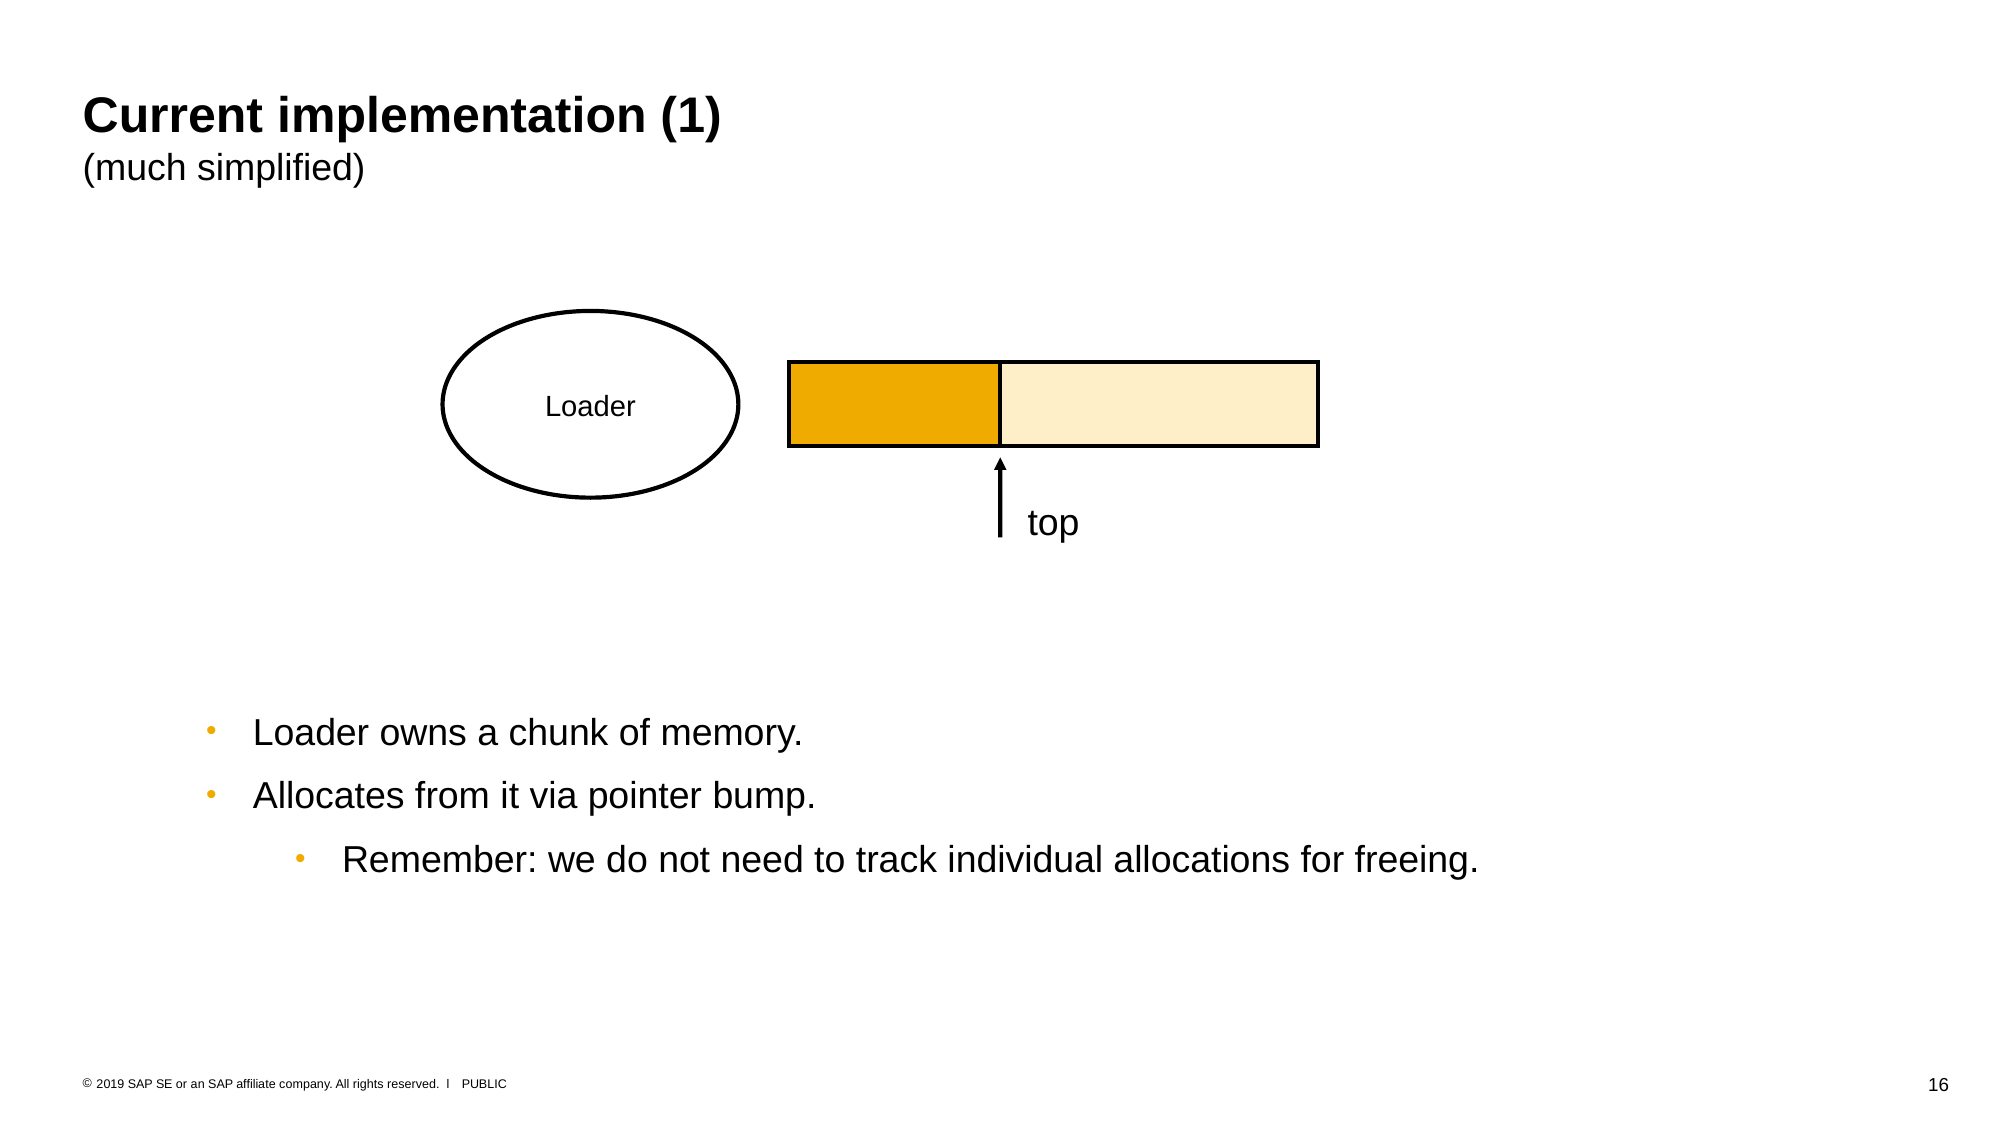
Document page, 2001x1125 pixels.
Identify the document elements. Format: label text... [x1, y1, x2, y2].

text_box Loader owns a chunk of memory. Allocates from it via pointer bump. Remember: we do not need to track individual allocations for freeing. [205, 707, 1747, 945]
text_box Loader [442, 310, 739, 498]
title Current implementation (1) (much simplified) [82, 82, 1918, 189]
text_box top [1027, 497, 1080, 543]
text_box [788, 362, 1319, 447]
text_box top [1064, 517, 1074, 533]
